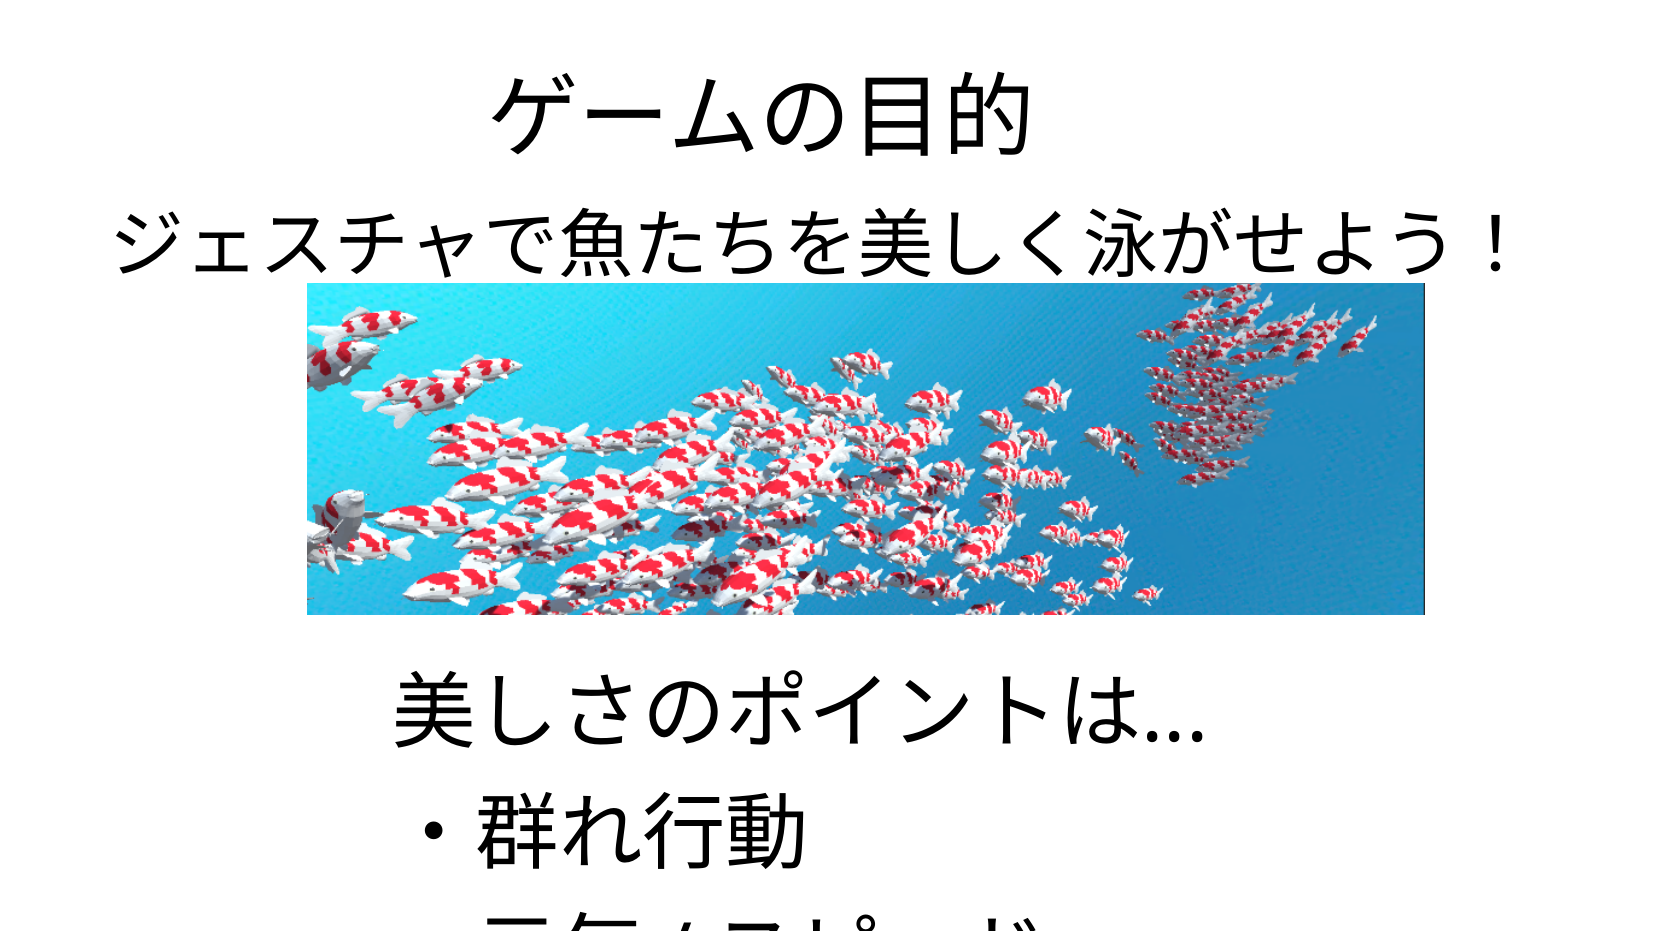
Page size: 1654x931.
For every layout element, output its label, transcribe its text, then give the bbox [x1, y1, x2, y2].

picture [307, 283, 1425, 615]
text_box ジェスチャで魚たちを美しく泳がせよう！ [94, 176, 1561, 358]
text_box ゲームの目的 [472, 35, 1347, 154]
text_box 美しさのポイントは... ・群れ行動 ・元気 / スピード [377, 637, 1394, 902]
